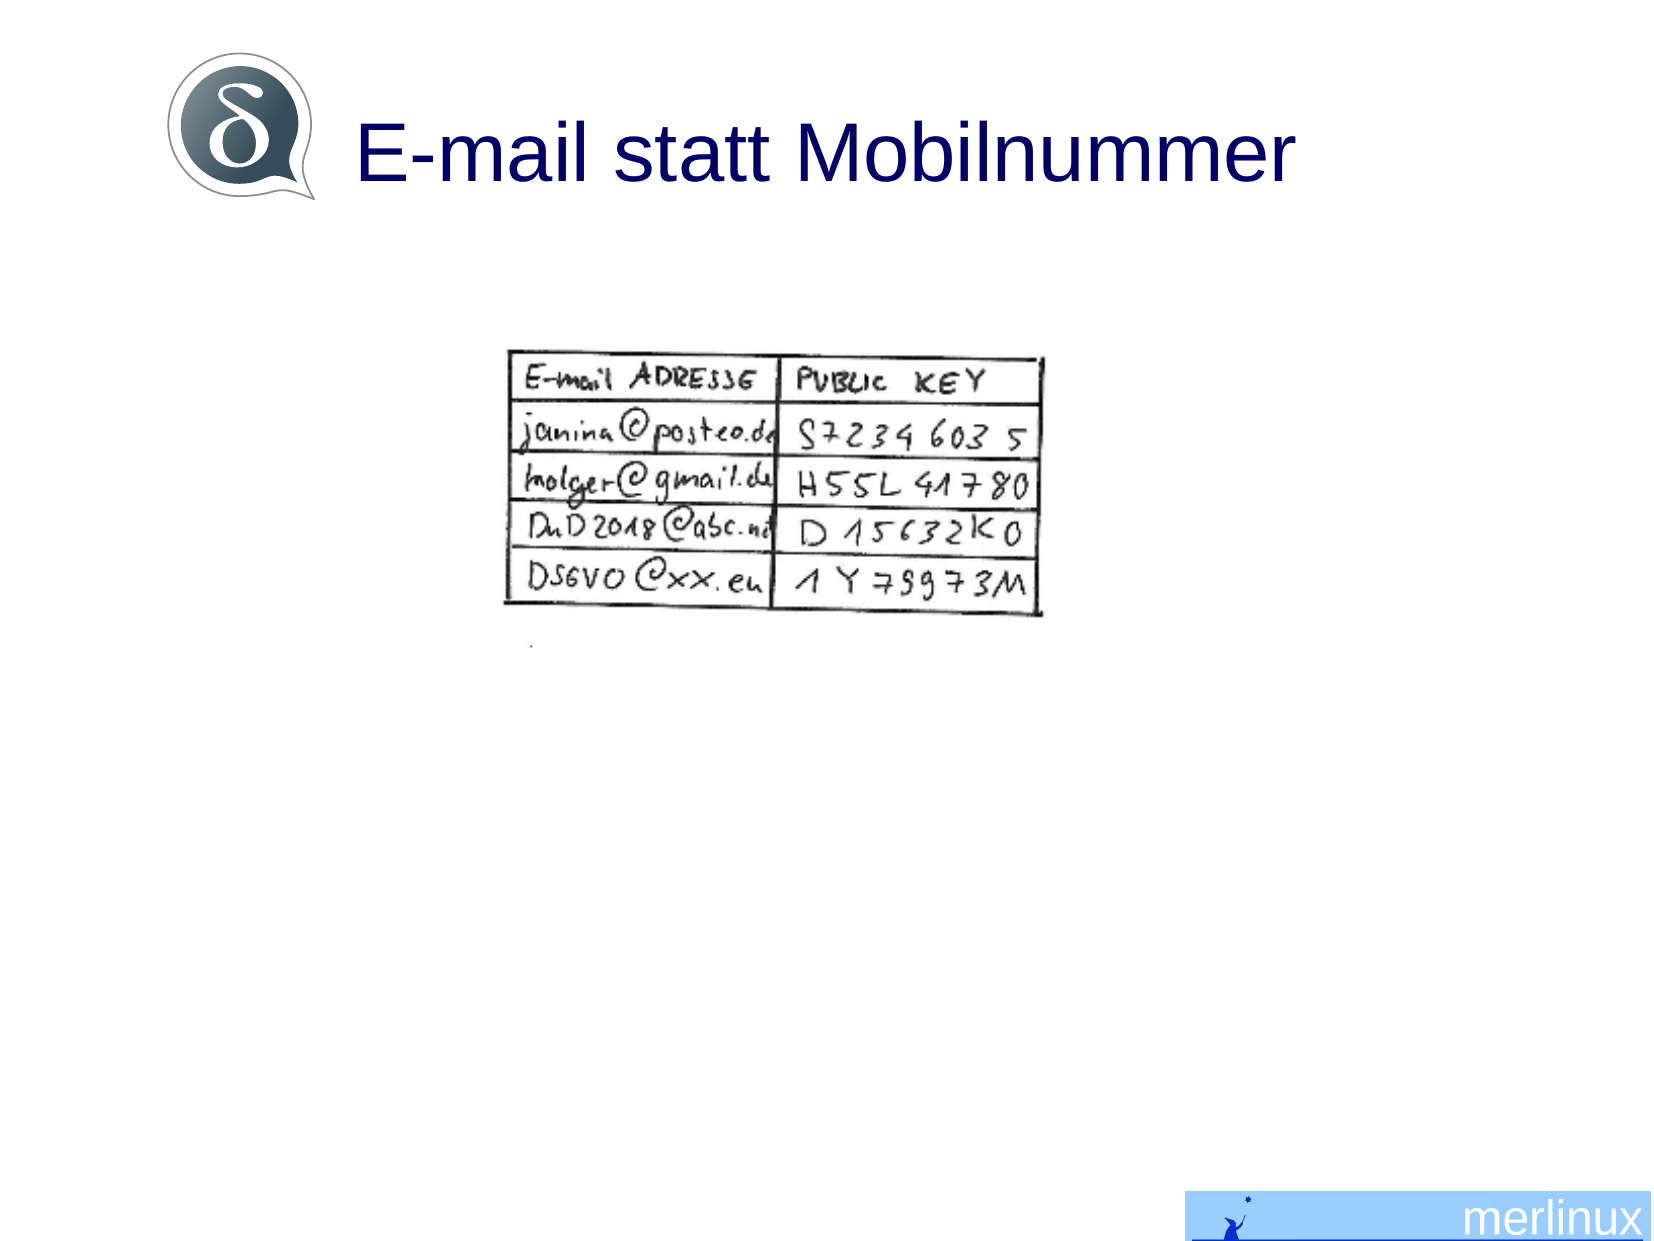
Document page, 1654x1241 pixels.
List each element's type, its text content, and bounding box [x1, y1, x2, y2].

picture [474, 330, 1096, 661]
picture [1185, 1191, 1651, 1241]
title E-mail statt Mobilnummer [82, 49, 1571, 257]
picture [164, 49, 316, 201]
